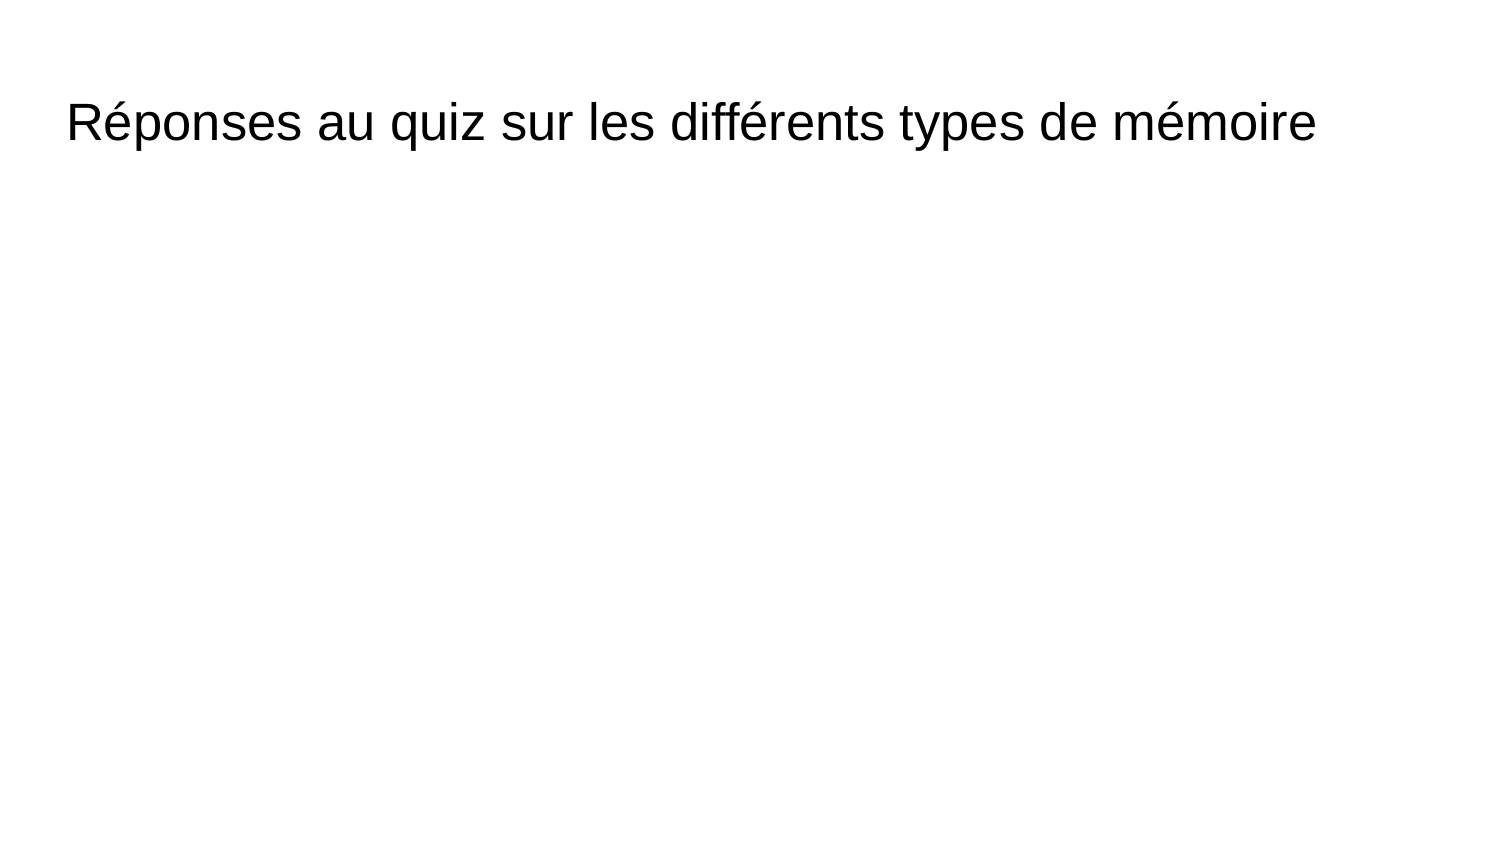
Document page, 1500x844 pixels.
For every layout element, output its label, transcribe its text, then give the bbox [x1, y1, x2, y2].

title Réponses au quiz sur les différents types de mémoire [51, 72, 1449, 167]
